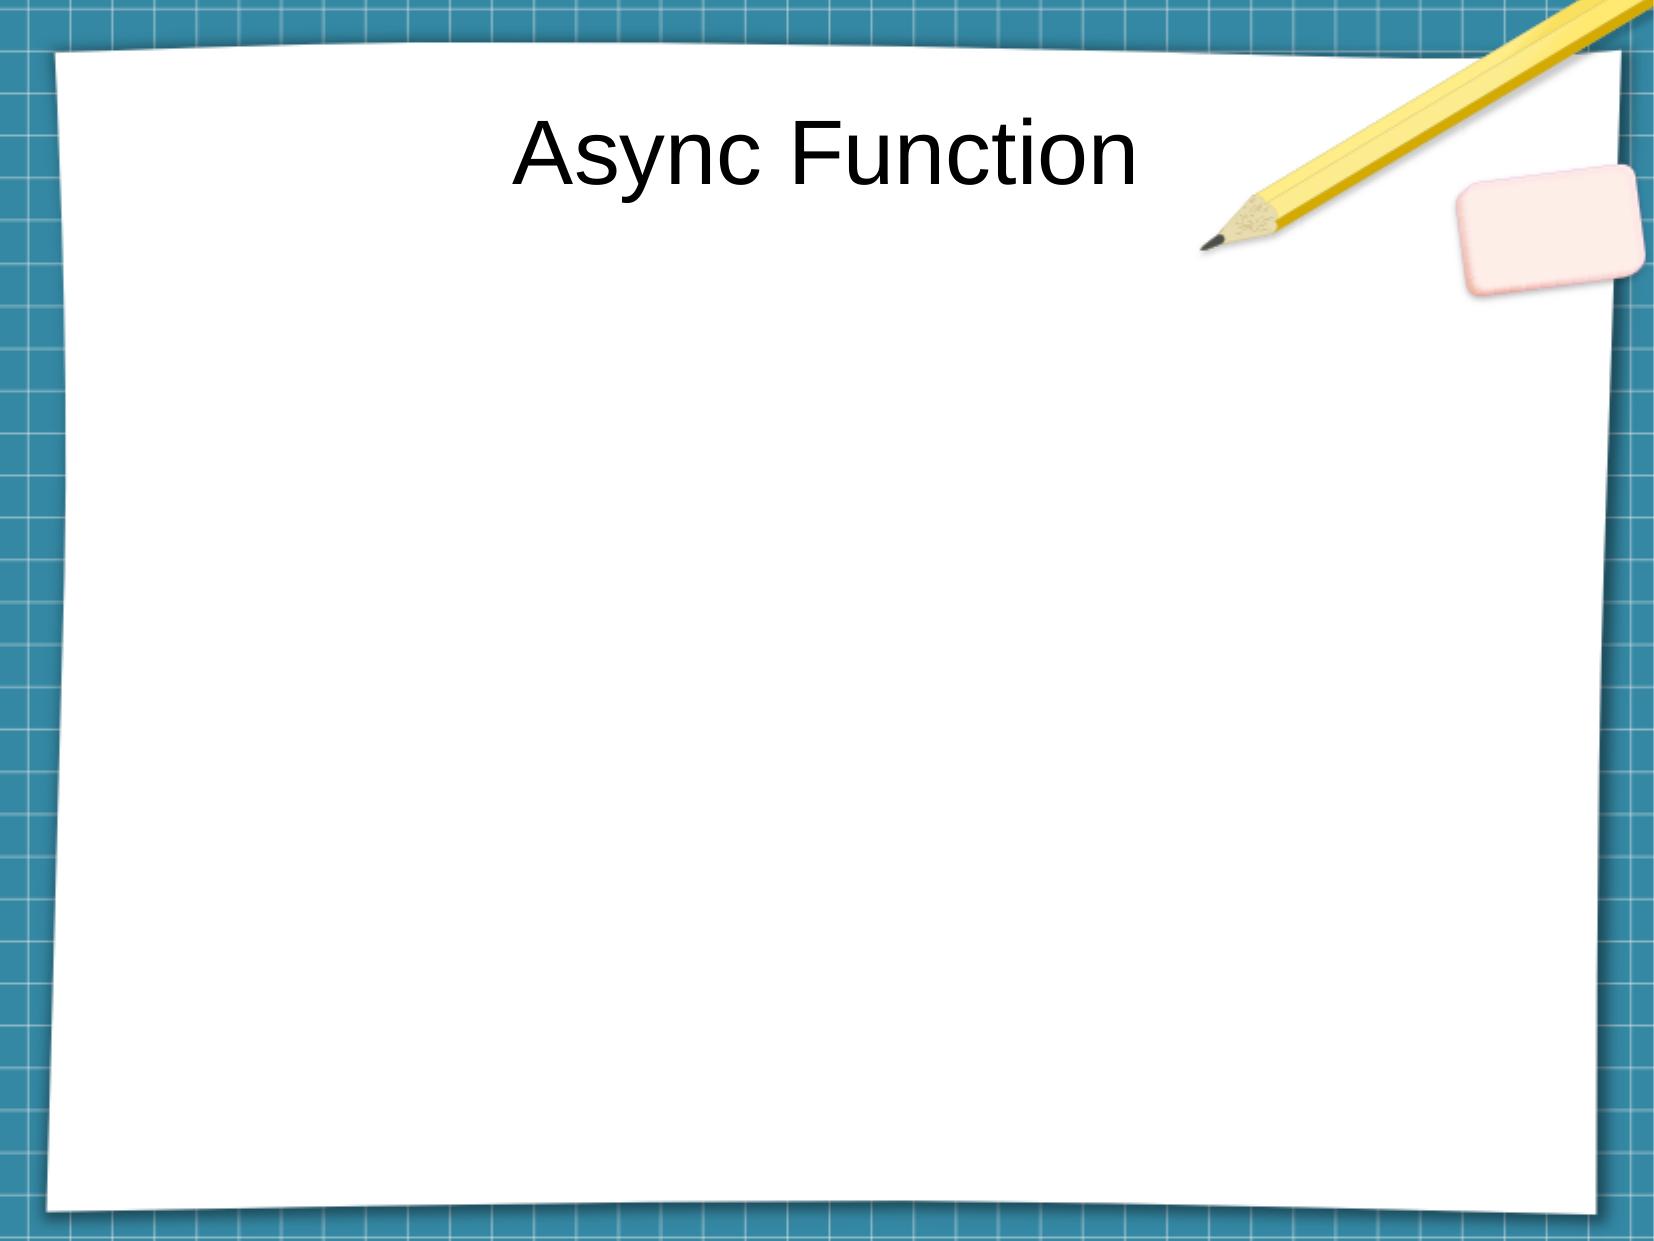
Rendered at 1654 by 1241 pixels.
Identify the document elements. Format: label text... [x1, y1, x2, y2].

picture [0, 0, 1654, 1241]
title Async Function [82, 49, 1571, 257]
